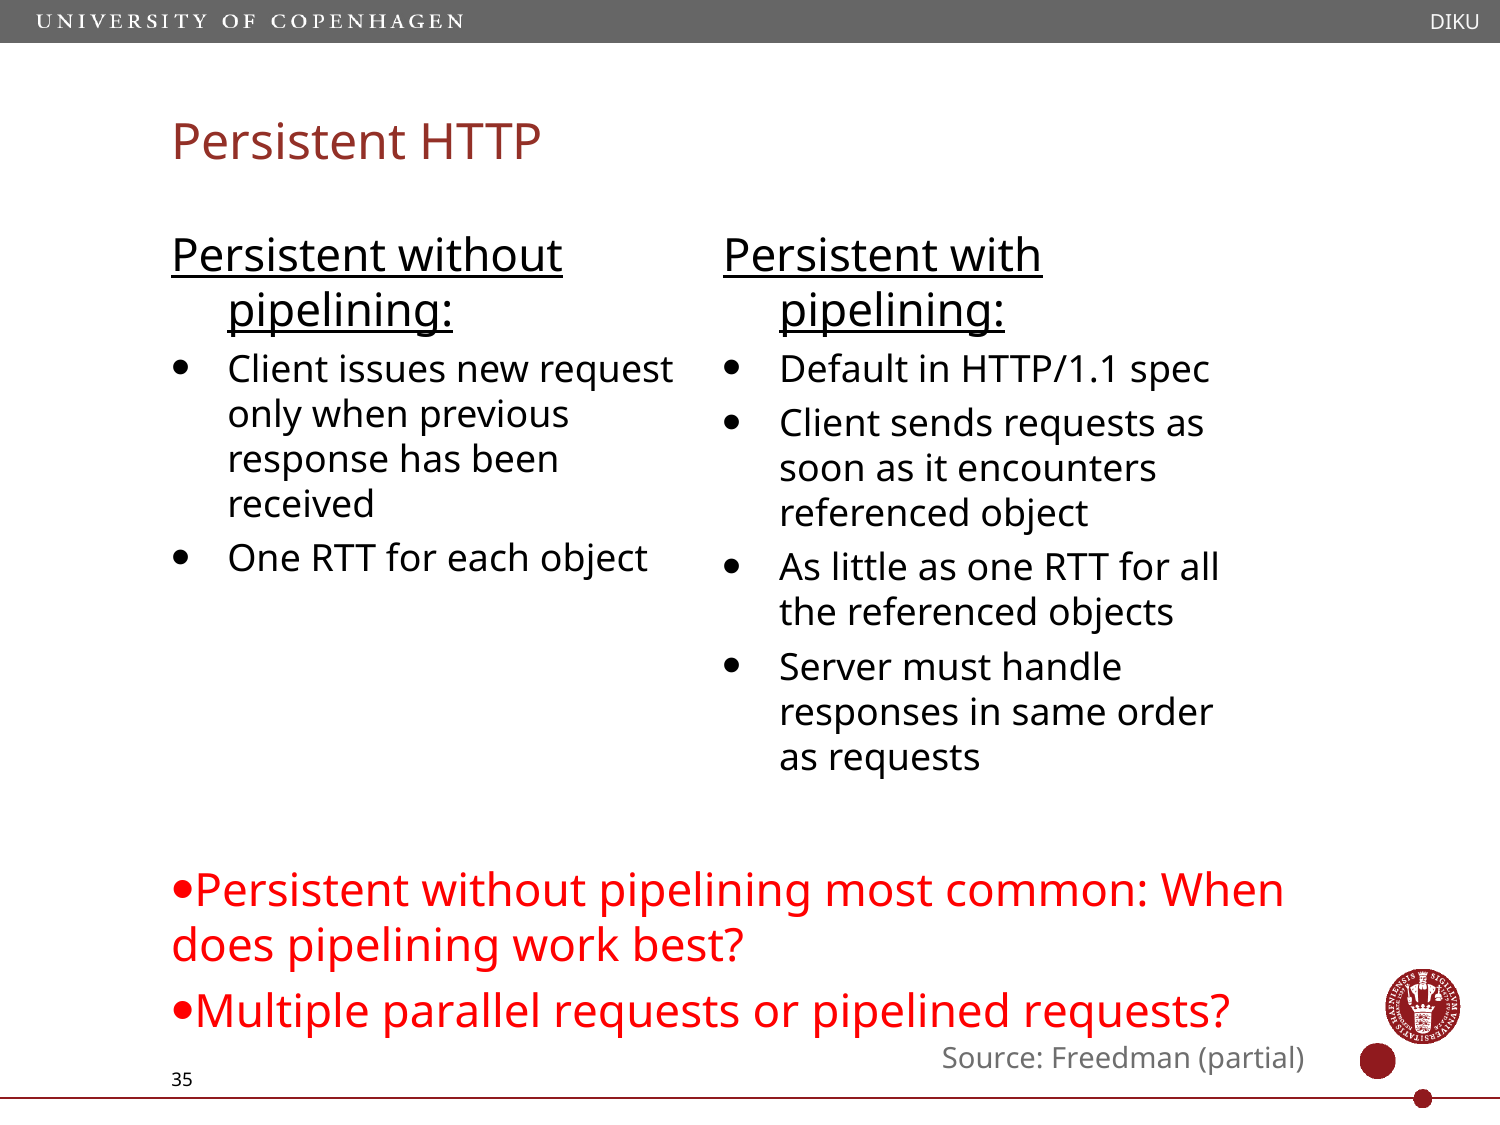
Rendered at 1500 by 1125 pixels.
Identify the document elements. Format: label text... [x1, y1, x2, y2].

picture [0, 910, 1500, 1122]
picture [1074, 1012, 1087, 1024]
picture [859, 1012, 872, 1024]
text_box <number> [171, 1067, 522, 1092]
picture [989, 1012, 1002, 1024]
picture [634, 1012, 646, 1024]
picture [819, 1012, 832, 1024]
list Persistent without pipelining: Client issues new request only when previous response has been received One RTT for each object [171, 225, 698, 727]
text_box DIKU [469, 0, 1495, 43]
picture [211, 1012, 218, 1021]
picture [389, 1012, 402, 1024]
picture [415, 1015, 427, 1024]
text_box Persistent without pipelining most common: When does pipelining work best? Multiple parallel requests or pipelined requests? [171, 727, 1329, 1012]
picture [312, 1012, 325, 1024]
picture [604, 1012, 617, 1024]
text_box Source: Freedman (partial) [927, 1031, 1377, 1083]
list Persistent with pipelining: Default in HTTP/1.1 spec Client sends requests as soon as it encounters referenced object As little as one RTT for all the referenced objects Server must handle responses in same order as requests [722, 225, 1251, 727]
picture [243, 1012, 255, 1024]
picture [460, 1015, 472, 1024]
picture [759, 1012, 773, 1024]
title Persistent HTTP [171, 75, 1329, 171]
picture [1103, 1012, 1115, 1024]
